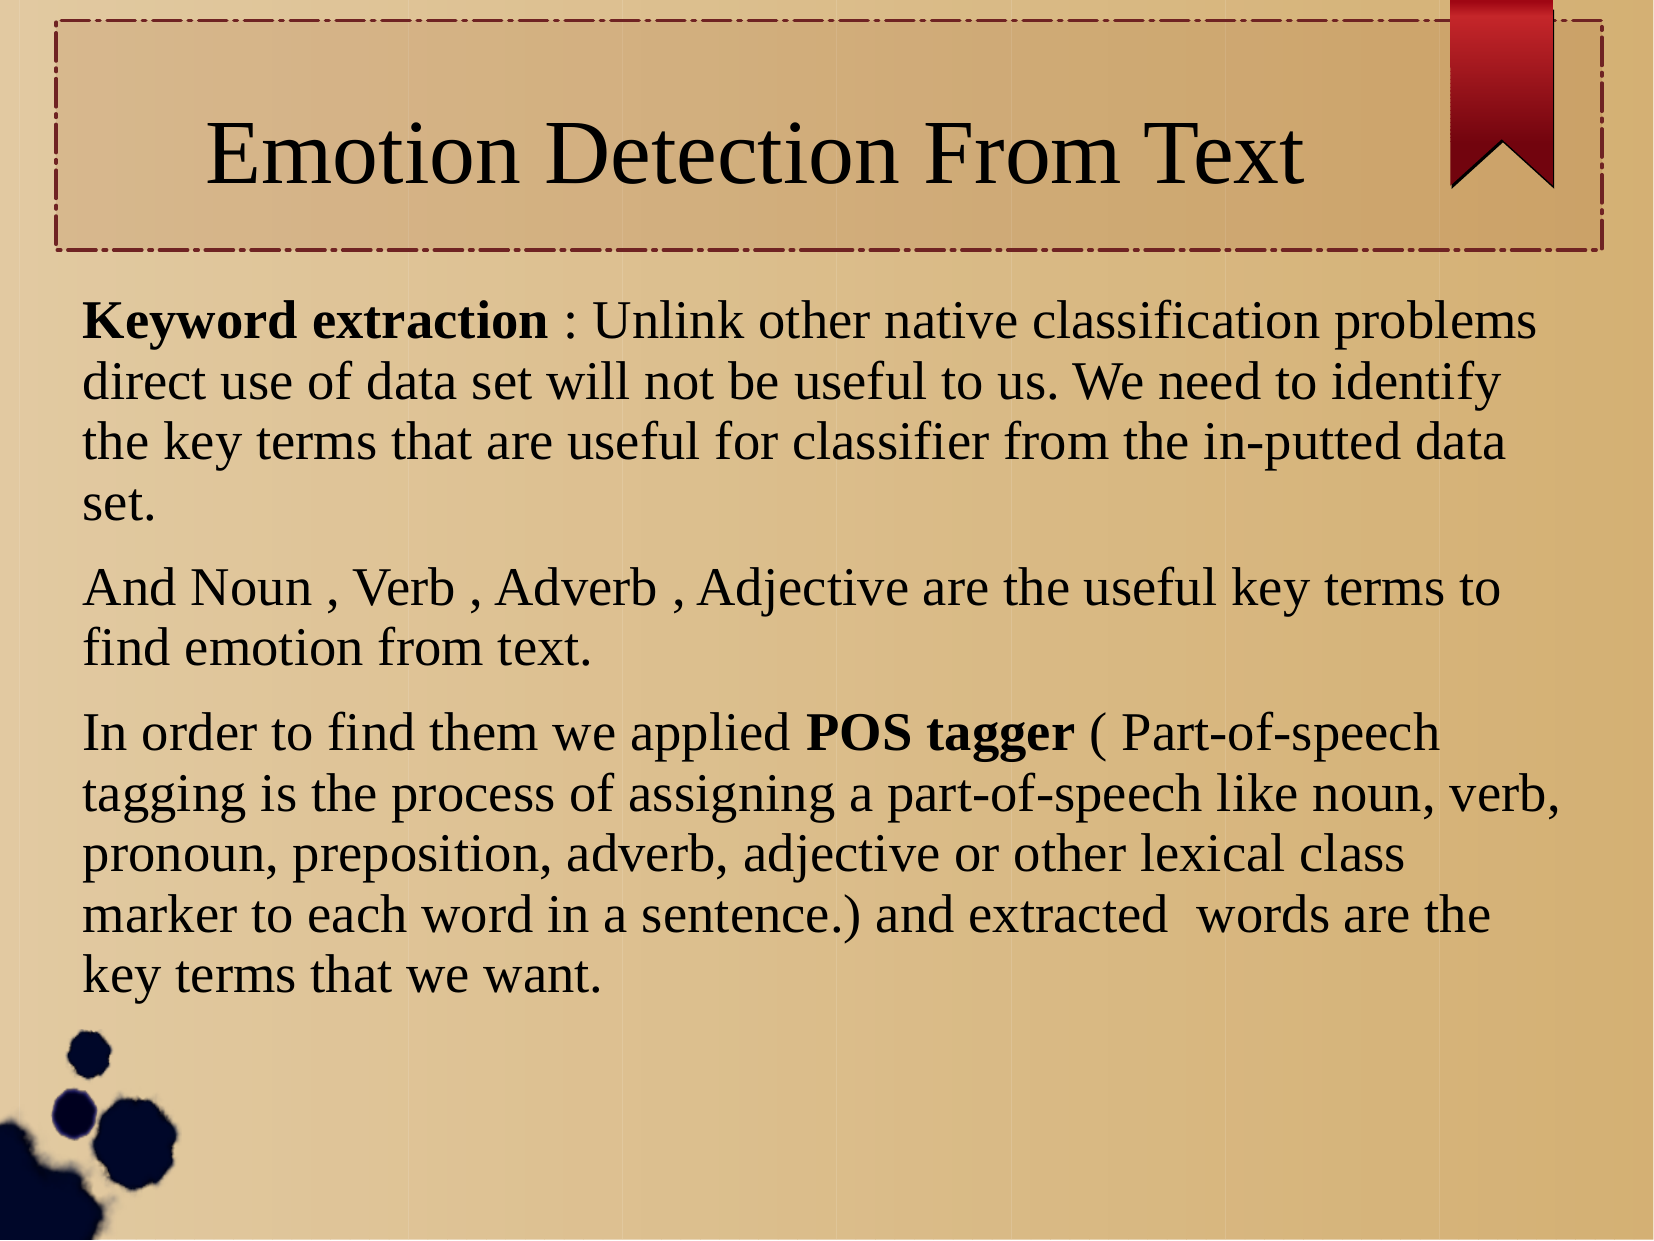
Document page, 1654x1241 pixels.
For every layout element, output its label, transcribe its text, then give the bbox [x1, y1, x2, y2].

list Keyword extraction : Unlink other native classification problems direct use of data set will not be useful to us. We need to identify the key terms that are useful for classifier from the in-putted data set. And Noun , Verb , Adverb , Adjective are the useful key terms to find emotion from text. In order to find them we applied POS tagger ( Part-of-speech tagging is the process of assigning a part-of-speech like noun, verb, pronoun, preposition, adverb, adjective or other lexical class marker to each word in a sentence.) and extracted words are the key terms that we want. [82, 290, 1571, 1010]
title Emotion Detection From Text [82, 49, 1453, 257]
